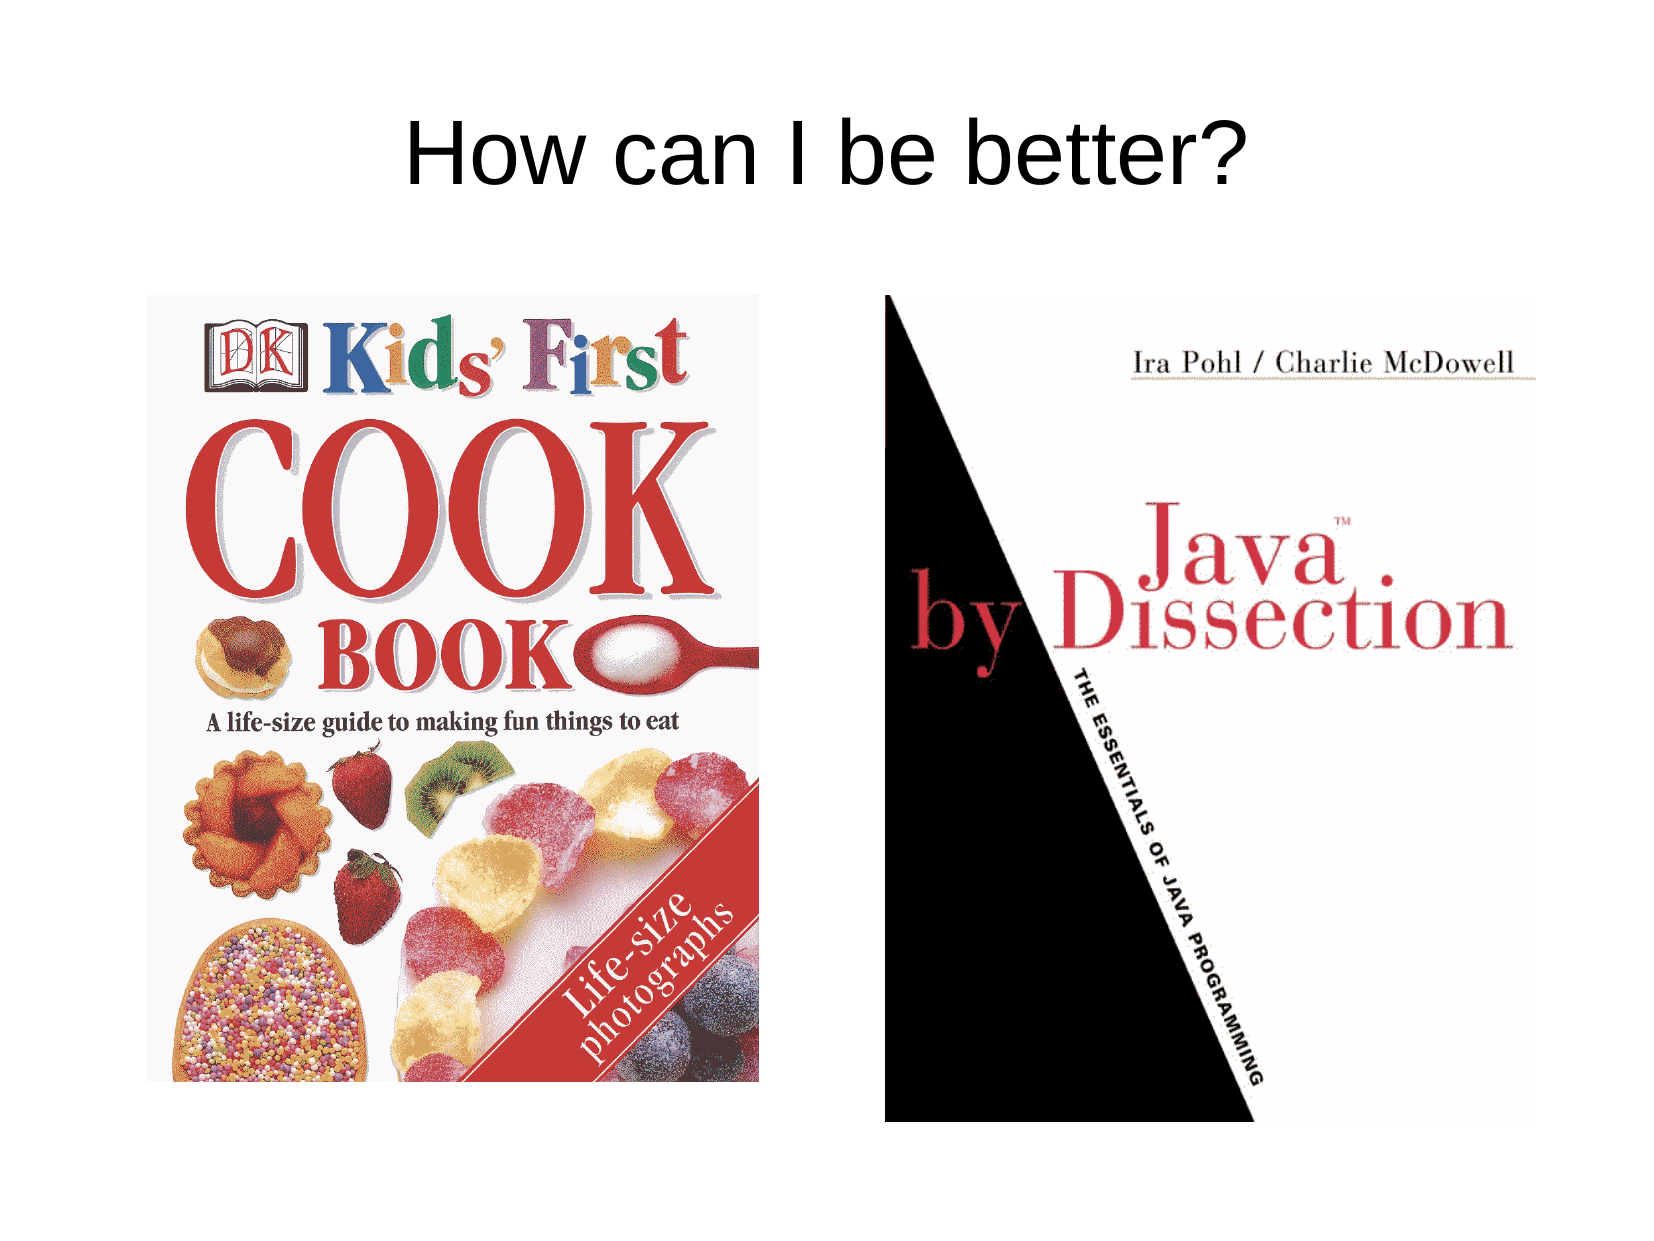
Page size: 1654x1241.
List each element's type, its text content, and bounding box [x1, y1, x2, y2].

picture [147, 295, 759, 1082]
title How can I be better? [82, 49, 1571, 257]
picture [885, 295, 1536, 1123]
